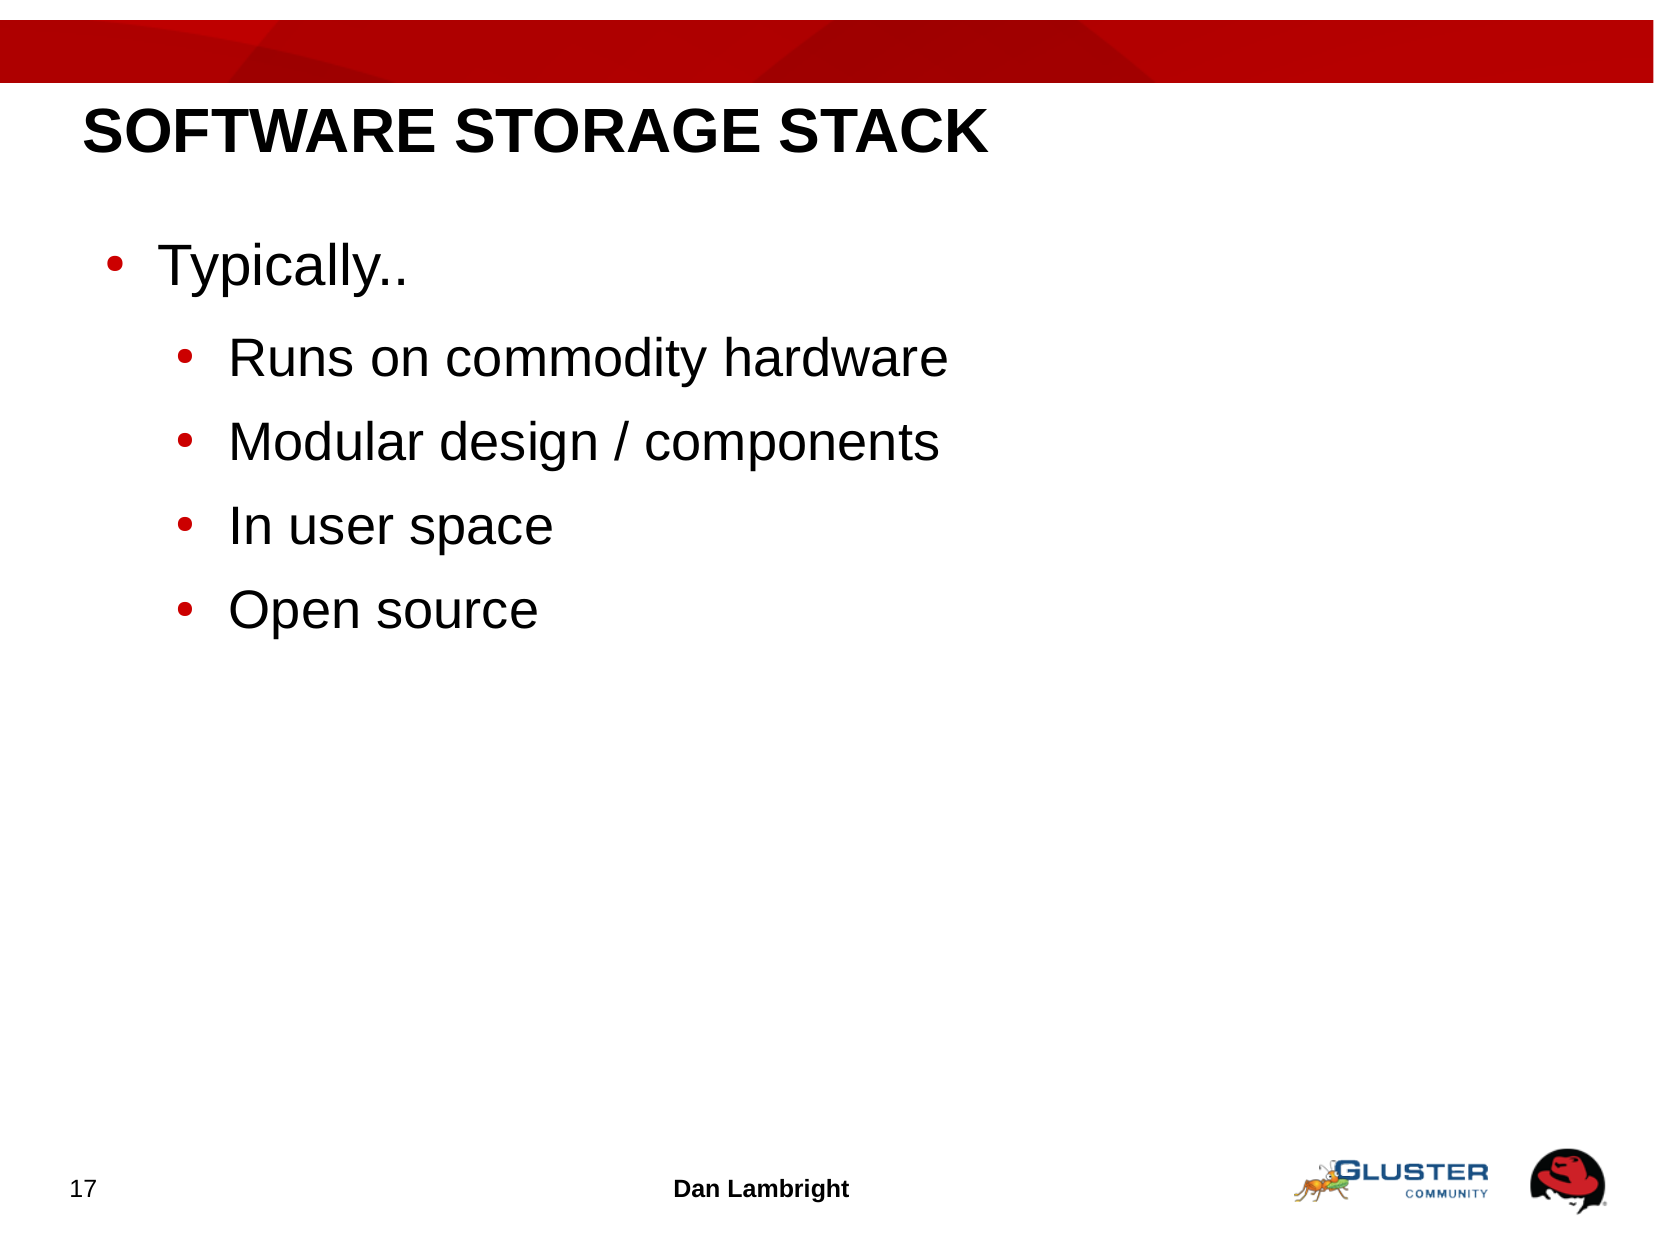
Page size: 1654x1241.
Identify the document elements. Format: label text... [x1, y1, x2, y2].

picture [1529, 1146, 1613, 1224]
title SOFTWARE STORAGE STACK [82, 37, 1571, 226]
picture [1294, 1158, 1488, 1203]
picture [0, 20, 1654, 83]
list Typically.. Runs on commodity hardware Modular design / components In user space Open source [86, 232, 1576, 1027]
